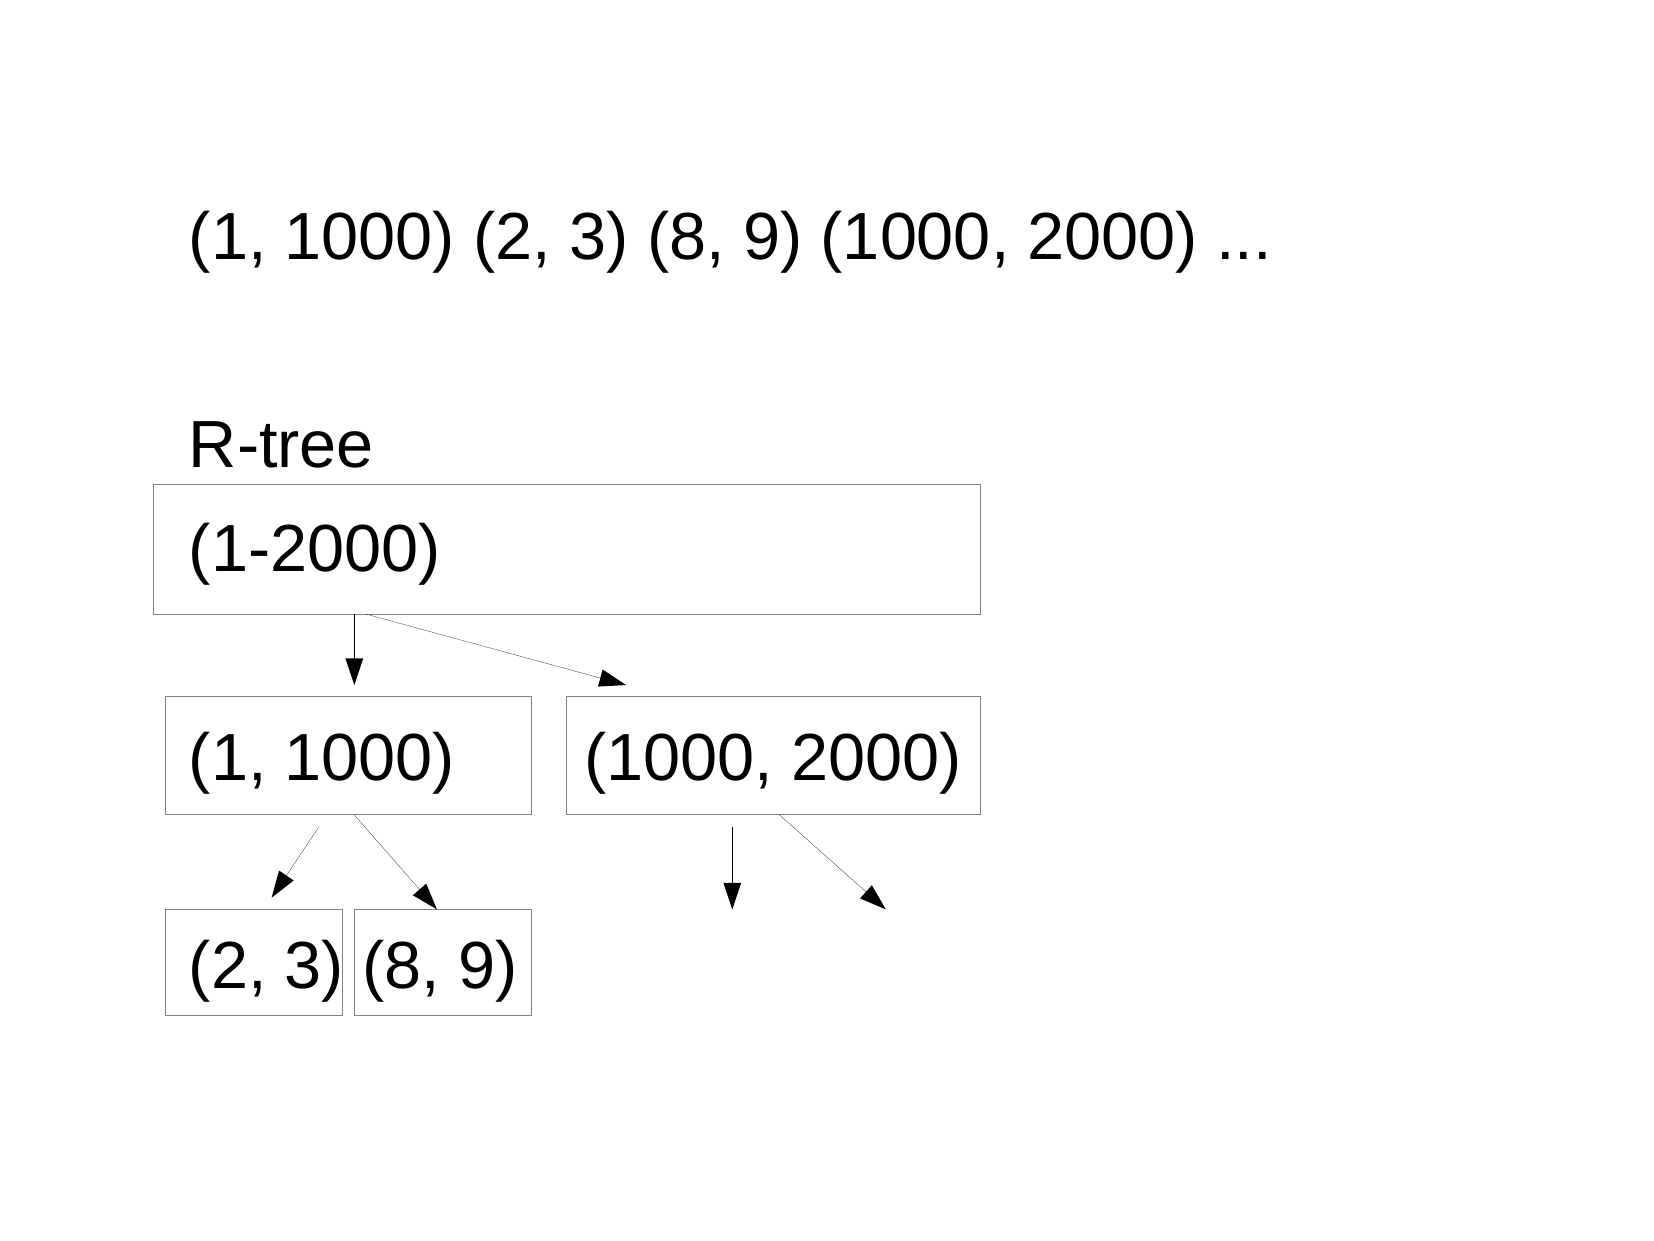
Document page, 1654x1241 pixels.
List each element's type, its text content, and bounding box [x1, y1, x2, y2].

list (1, 1000) (2, 3) (8, 9) (1000, 2000) ... R-tree (1-2000) (1, 1000) (1000, 2000) (2, 3) (8, 9) [118, 94, 1607, 1123]
text_box [566, 696, 981, 815]
text_box [153, 484, 981, 615]
text_box [165, 909, 343, 1016]
text_box [354, 909, 532, 1016]
text_box [165, 696, 532, 815]
